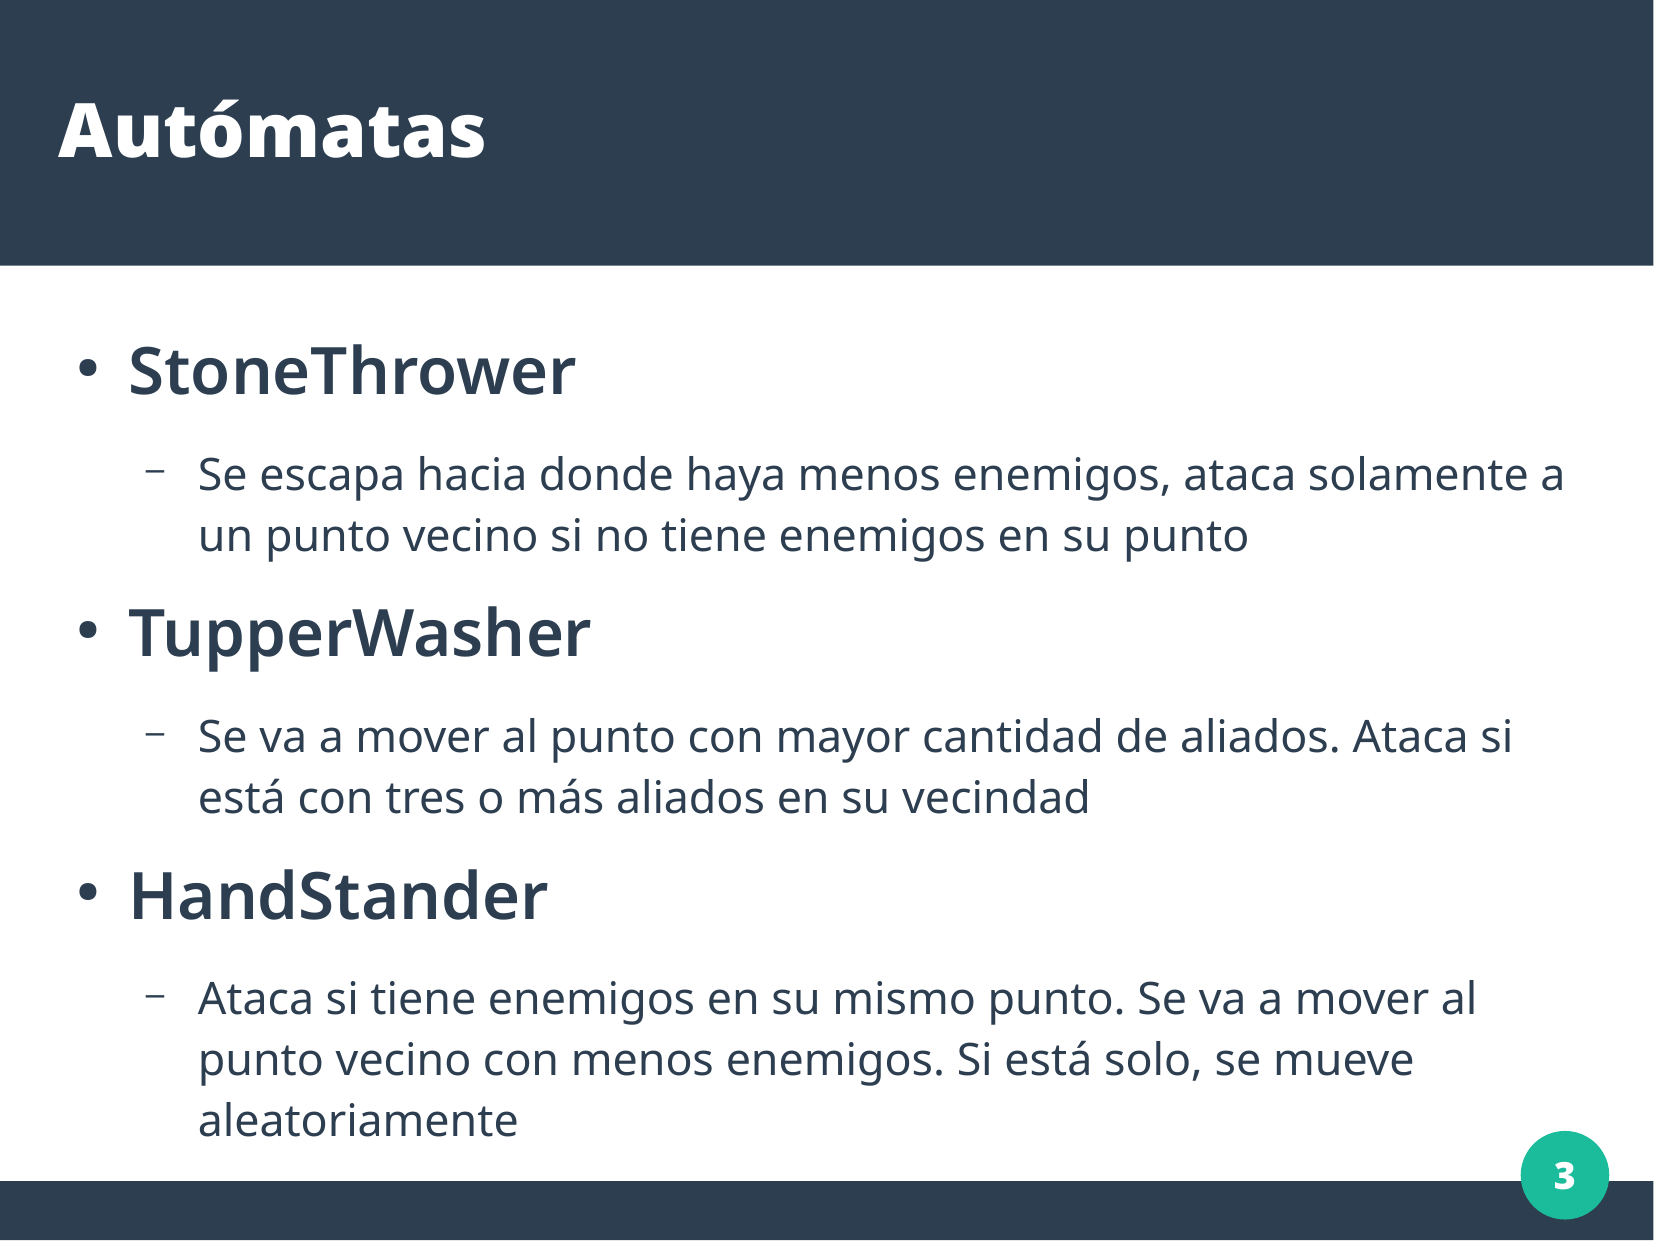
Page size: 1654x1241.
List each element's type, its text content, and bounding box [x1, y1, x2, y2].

title Autómatas [59, 49, 1595, 207]
list StoneThrower Se escapa hacia donde haya menos enemigos, ataca solamente a un punto vecino si no tiene enemigos en su punto TupperWasher Se va a mover al punto con mayor cantidad de aliados. Ataca si está con tres o más aliados en su vecindad HandStander Ataca si tiene enemigos en su mismo punto. Se va a mover al punto vecino con menos enemigos. Si está solo, se mueve aleatoriamente [59, 324, 1595, 1152]
